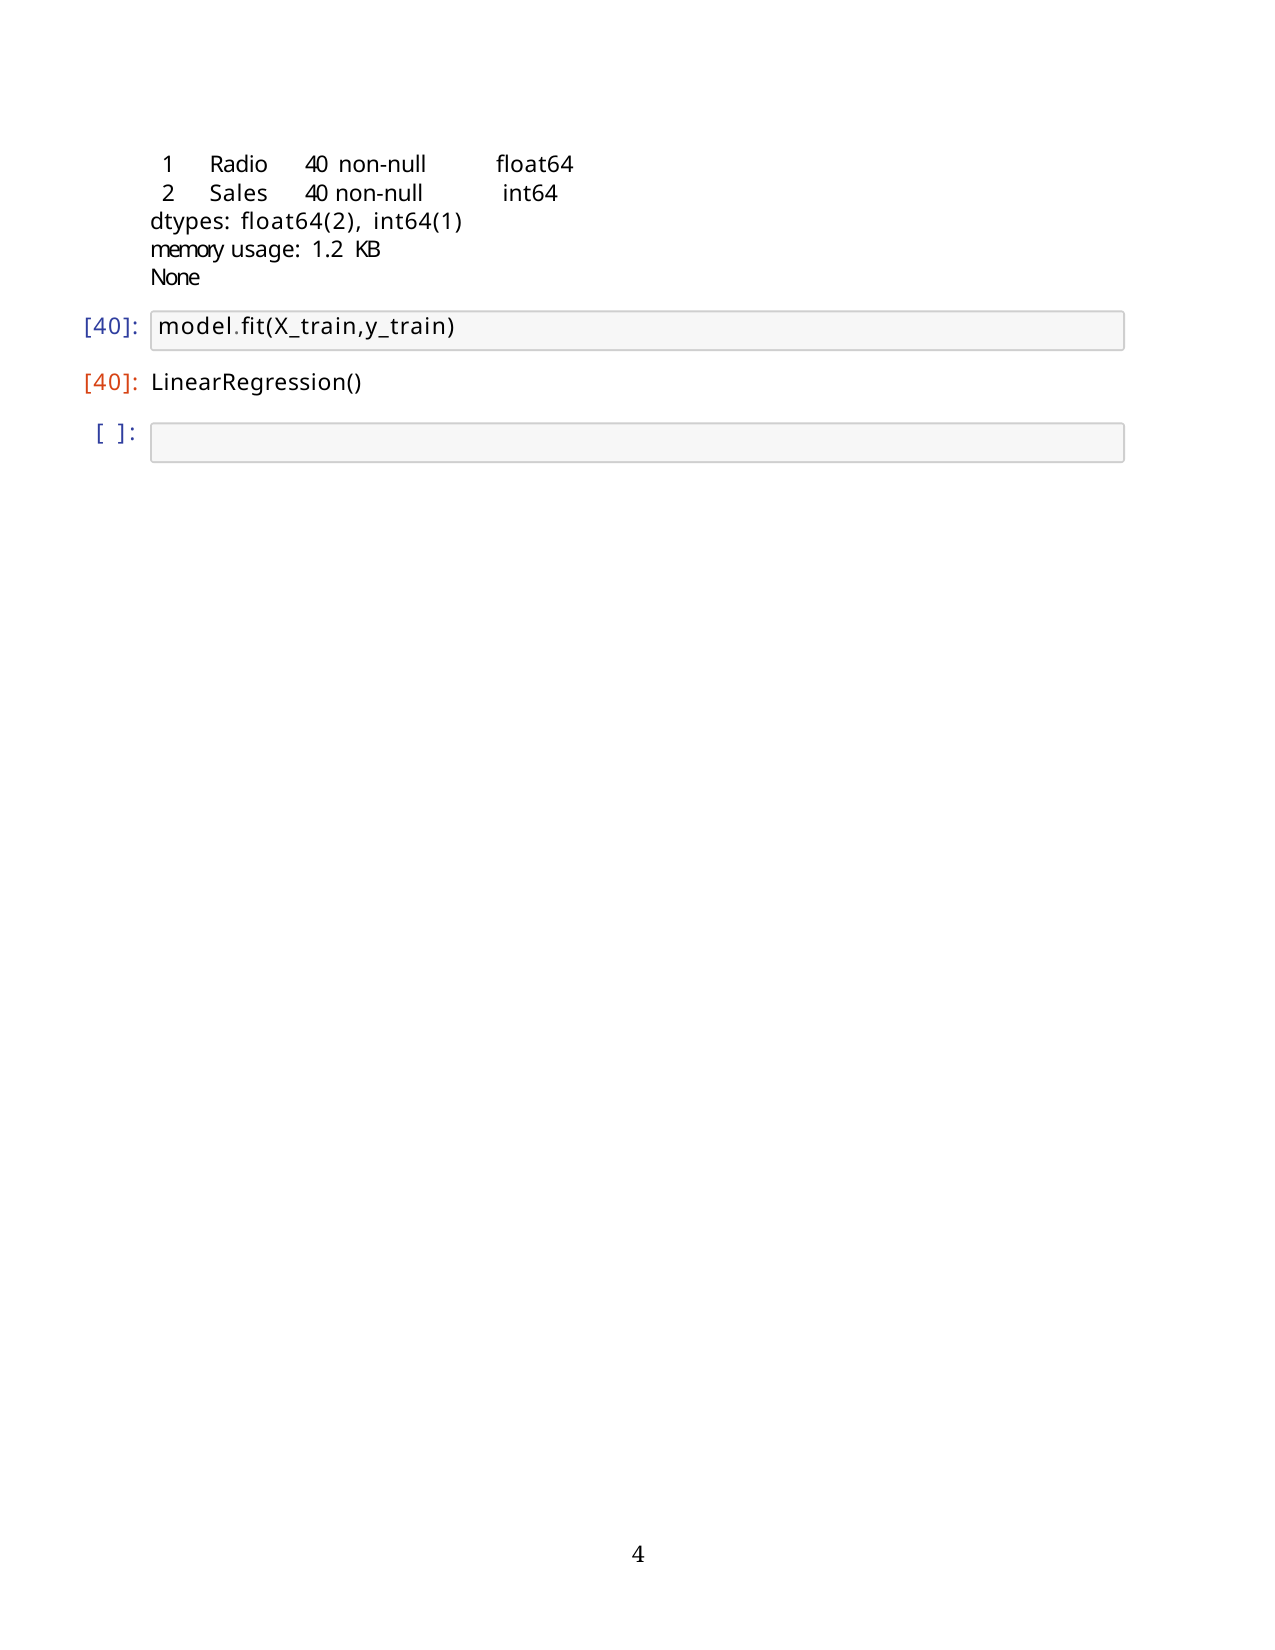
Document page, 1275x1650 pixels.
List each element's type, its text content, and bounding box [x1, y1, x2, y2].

text_box [625, 1534, 650, 1571]
text_box [40]: LinearRegression() [ ]: [82, 365, 375, 454]
text_box 40 non-null [303, 147, 439, 176]
text_box float64 int64 [493, 147, 582, 208]
text_box 2 Sales 40 non-null dtypes: float64(2), int64(1) memory usage: 1.2 KB None [147, 176, 487, 293]
text_box [40]: [82, 309, 146, 342]
text_box 1 Radio [159, 147, 272, 176]
text_box [150, 422, 1126, 464]
text_box [150, 310, 1126, 352]
text_box model.fit(X_train,y_train) [152, 312, 1123, 350]
